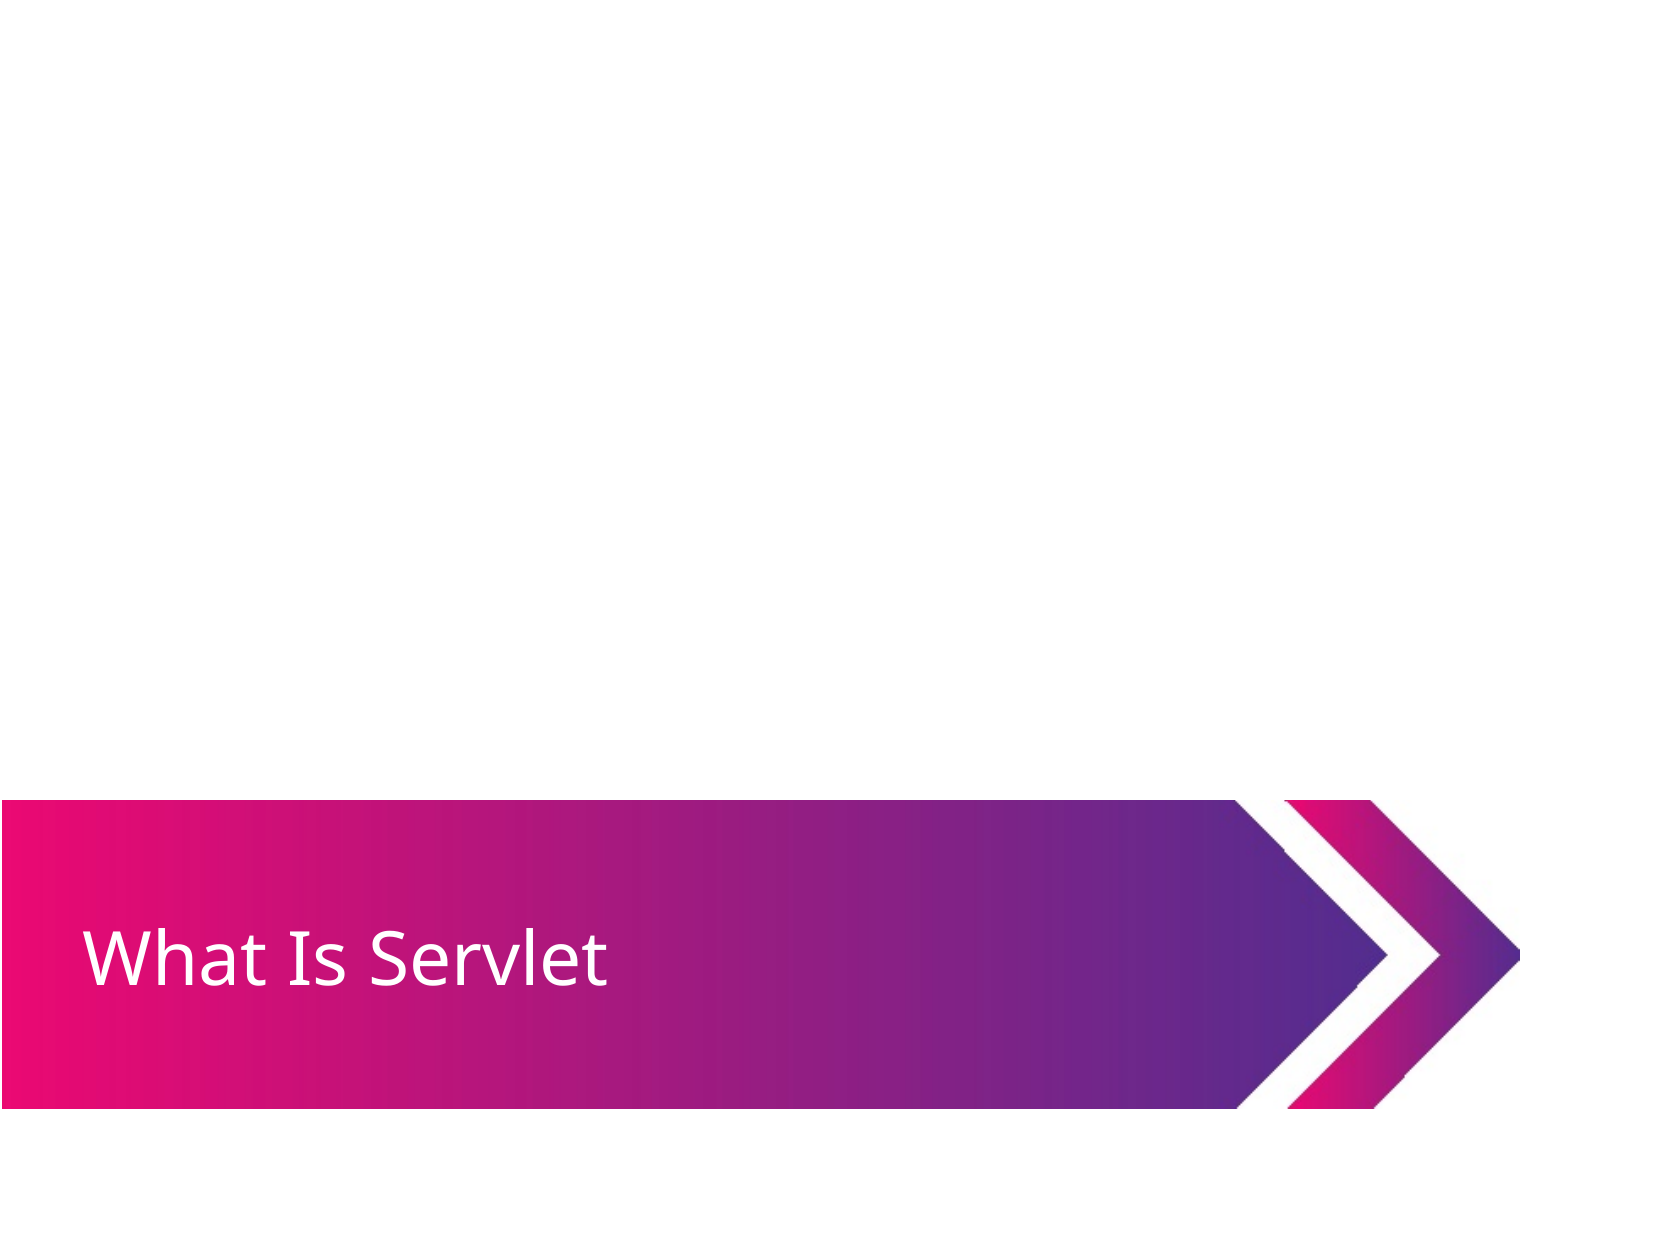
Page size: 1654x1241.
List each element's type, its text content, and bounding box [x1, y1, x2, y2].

title What Is Servlet [82, 852, 1396, 1060]
picture [2, 800, 1520, 1109]
